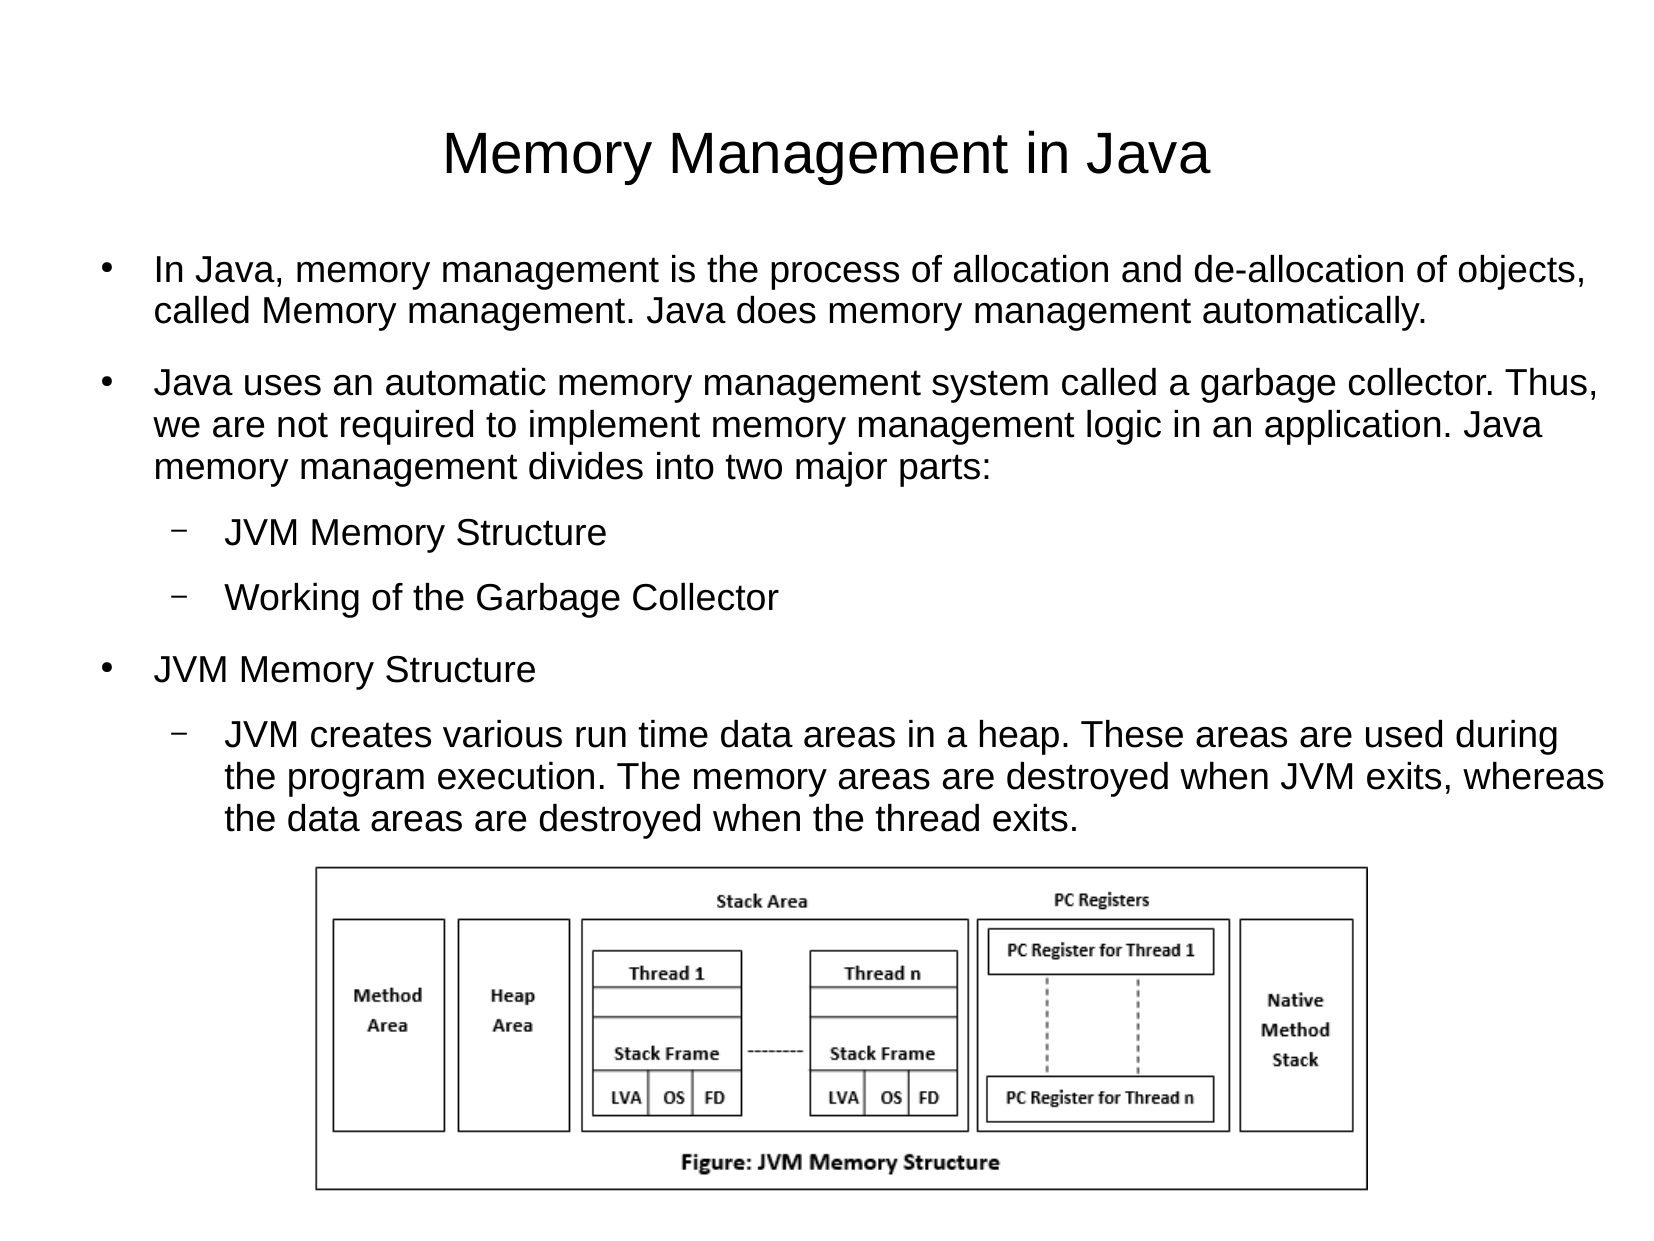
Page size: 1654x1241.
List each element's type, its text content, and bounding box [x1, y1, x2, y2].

list In Java, memory management is the process of allocation and de-allocation of objects, called Memory management. Java does memory management automatically. Java uses an automatic memory management system called a garbage collector. Thus, we are not required to implement memory management logic in an application. Java memory management divides into two major parts: JVM Memory Structure Working of the Garbage Collector JVM Memory Structure JVM creates various run time data areas in a heap. These areas are used during the program execution. The memory areas are destroyed when JVM exits, whereas the data areas are destroyed when the thread exits. [82, 248, 1612, 1192]
title Memory Management in Java [82, 49, 1571, 248]
picture [311, 864, 1368, 1192]
